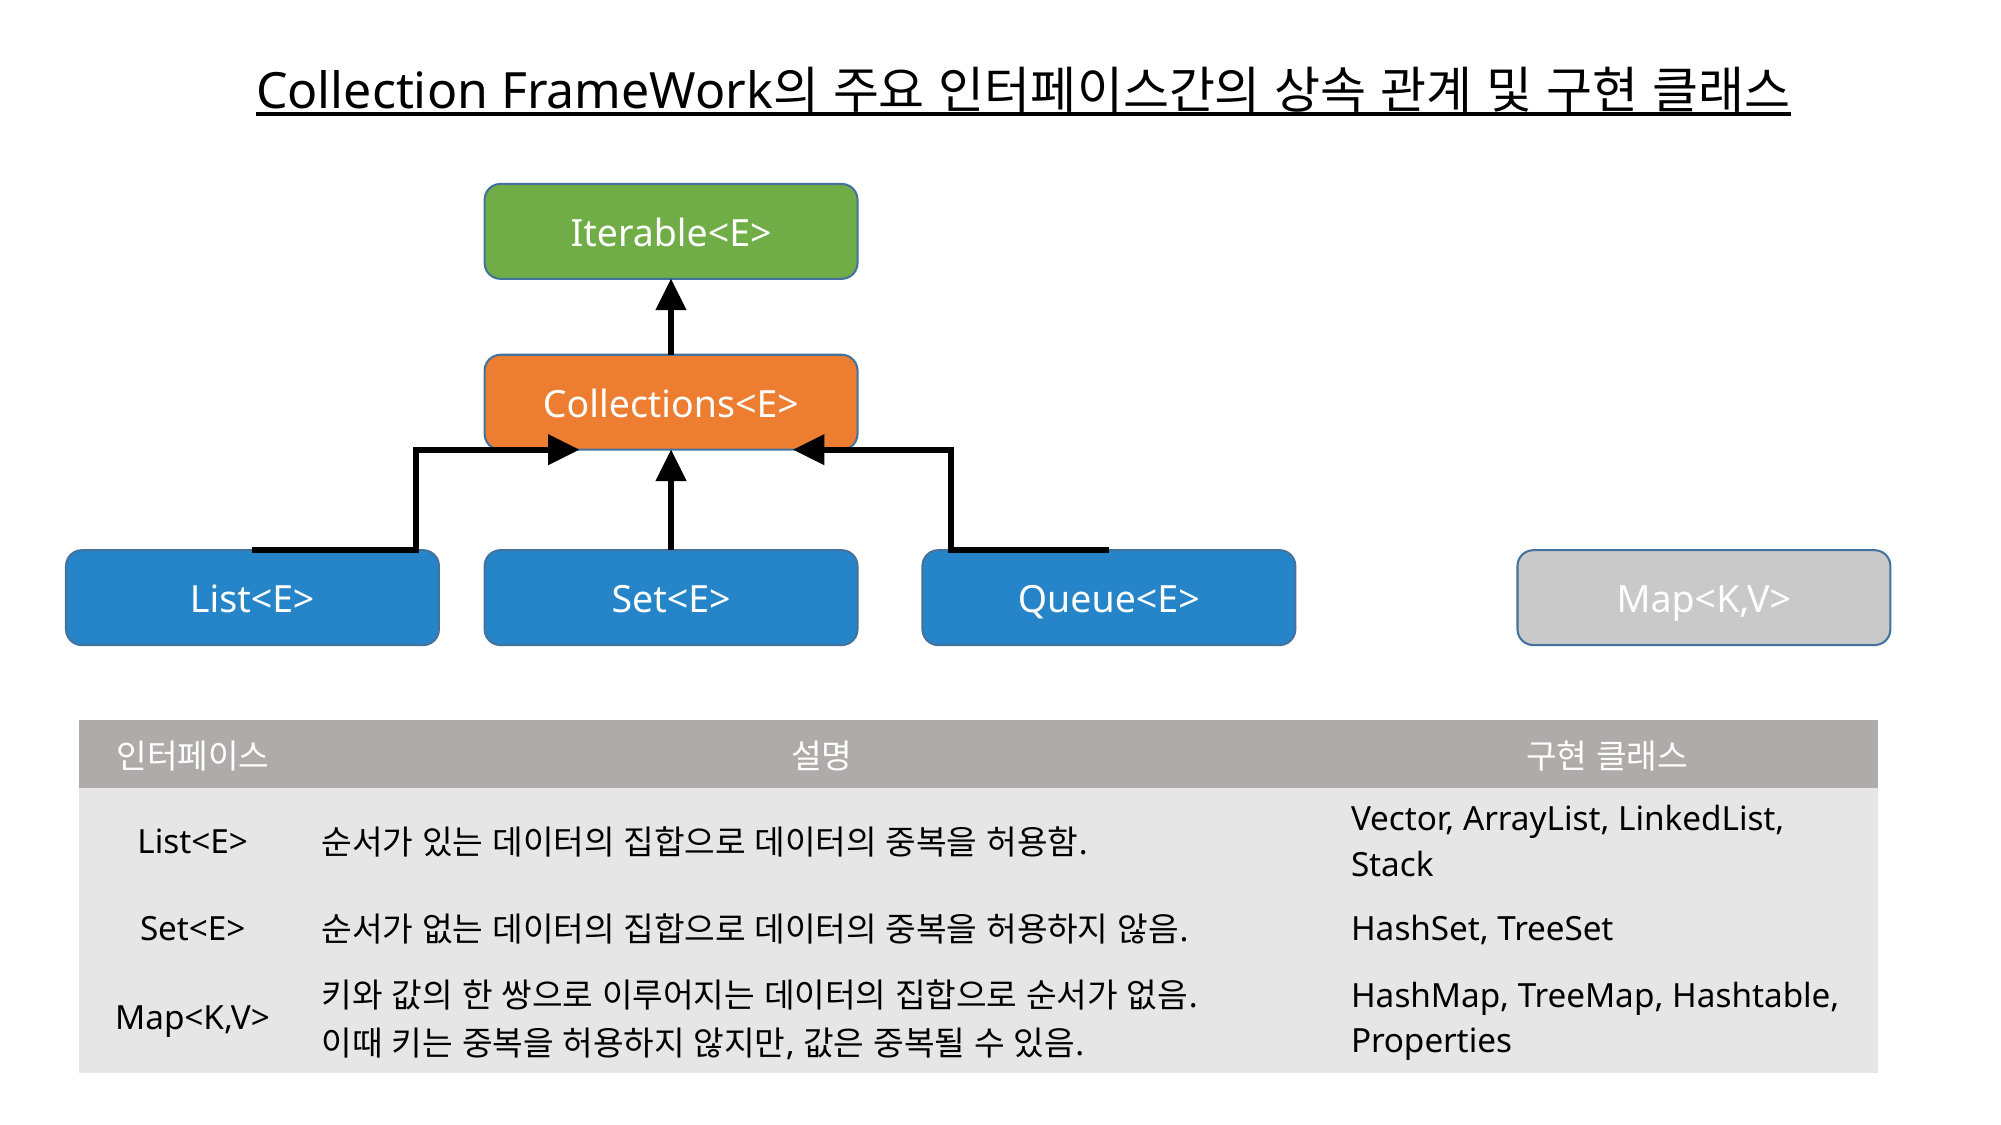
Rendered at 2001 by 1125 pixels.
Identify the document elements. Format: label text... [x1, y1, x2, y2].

table_cell 순서가 없는 데이터의 집합으로 데이터의 중복을 허용하지 않음. [307, 893, 1336, 961]
text_box Iterable<E> [484, 183, 858, 279]
table_cell 순서가 있는 데이터의 집합으로 데이터의 중복을 허용함. [307, 788, 1336, 893]
table_header 설명 [307, 720, 1336, 788]
table_cell HashMap, TreeMap, Hashtable, Properties [1336, 961, 1878, 1073]
table_cell HashSet, TreeSet [1336, 893, 1878, 961]
table_cell Set<E> [79, 893, 307, 961]
table_cell List<E> [79, 788, 307, 893]
table_header 구현 클래스 [1336, 720, 1878, 788]
table_cell Vector, ArrayList, LinkedList, Stack [1336, 788, 1878, 893]
text_box Map<K,V> [1517, 550, 1891, 646]
text_box Queue<E> [922, 550, 1296, 646]
text_box Set<E> [484, 550, 858, 646]
table_header 인터페이스 [79, 720, 307, 788]
text_box Collection FrameWork의 주요 인터페이스간의 상속 관계 및 구현 클래스 [241, 51, 1807, 126]
text_box Collections<E> [484, 354, 858, 450]
table_cell 키와 값의 한 쌍으로 이루어지는 데이터의 집합으로 순서가 없음. 이때 키는 중복을 허용하지 않지만, 값은 중복될 수 있음. [307, 961, 1336, 1073]
table_cell Map<K,V> [79, 961, 307, 1073]
text_box List<E> [66, 550, 439, 646]
